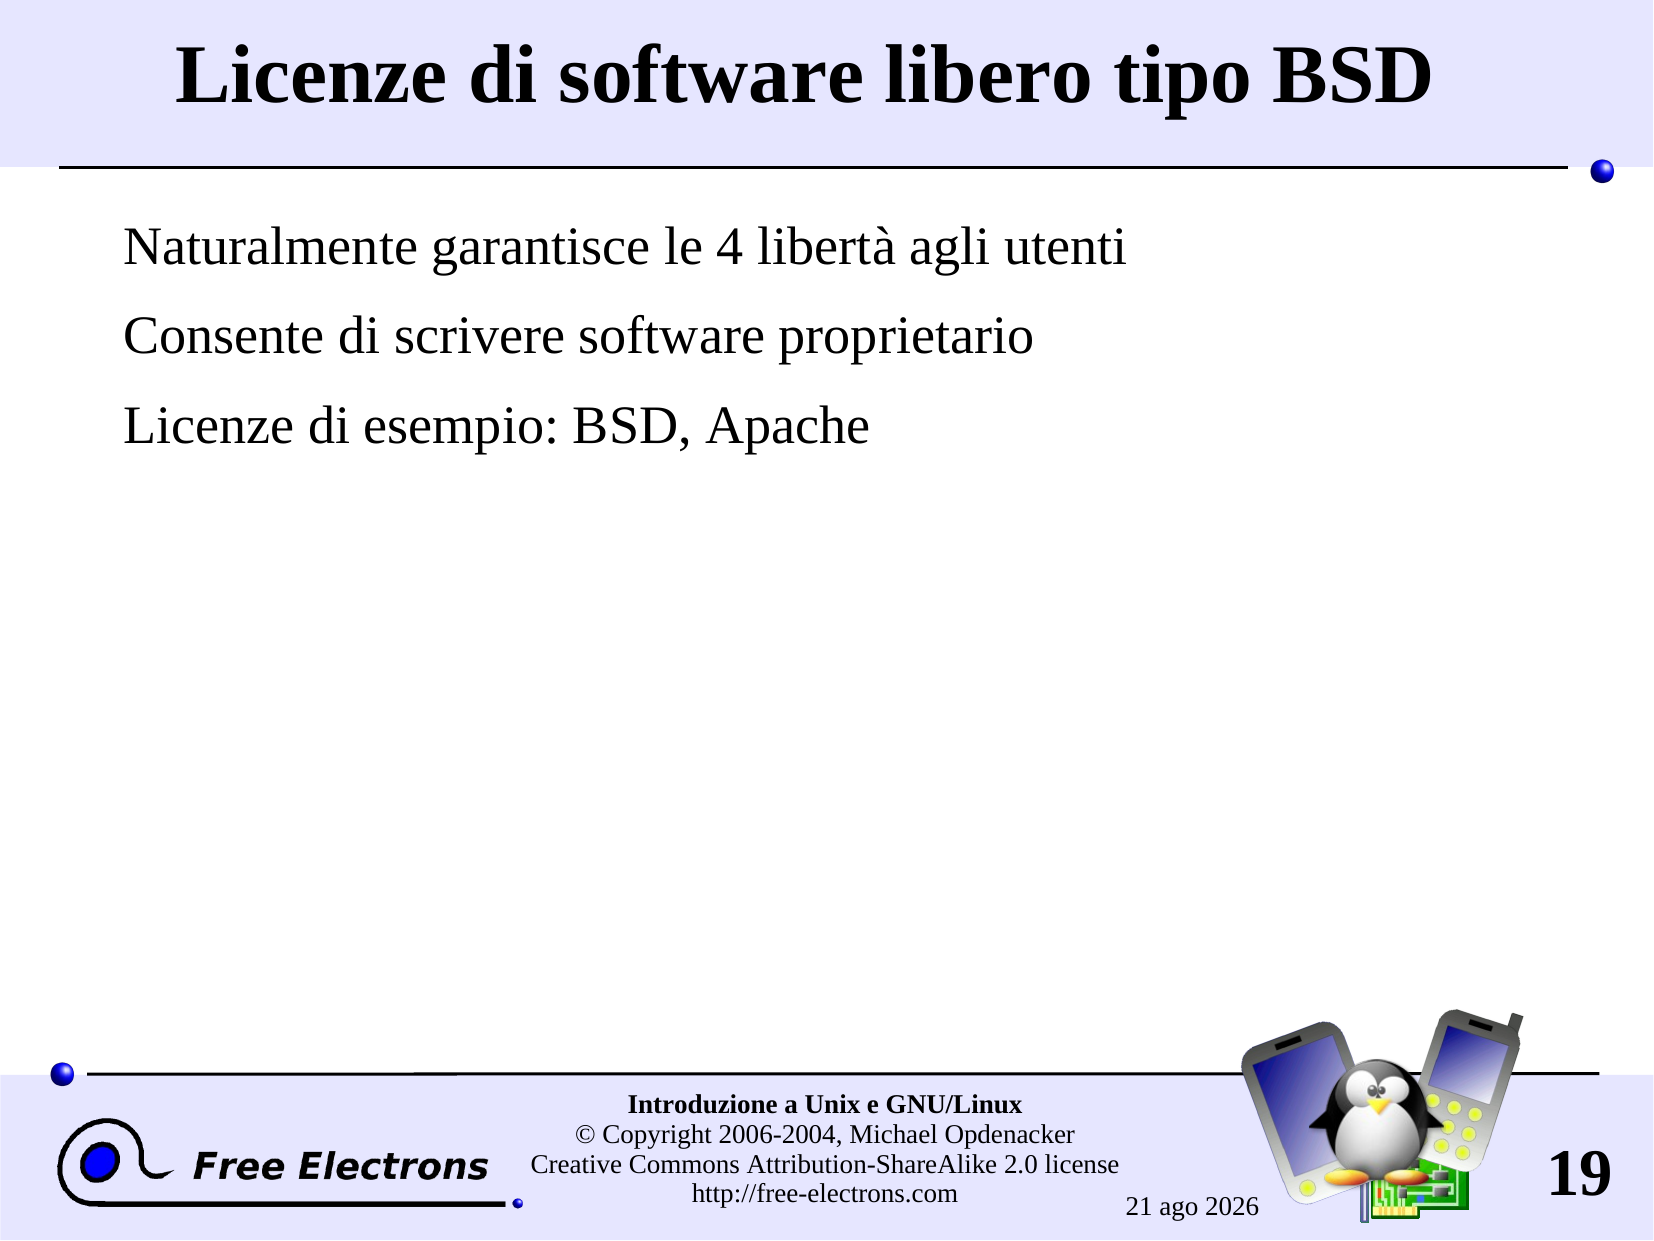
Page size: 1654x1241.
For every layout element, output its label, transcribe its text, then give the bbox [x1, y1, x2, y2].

list Naturalmente garantisce le 4 libertà agli utenti Consente di scrivere software proprietario Licenze di esempio: BSD, Apache [105, 216, 1518, 1066]
picture [1231, 1007, 1538, 1241]
title Licenze di software libero tipo BSD [60, 12, 1551, 138]
picture [50, 1107, 527, 1216]
